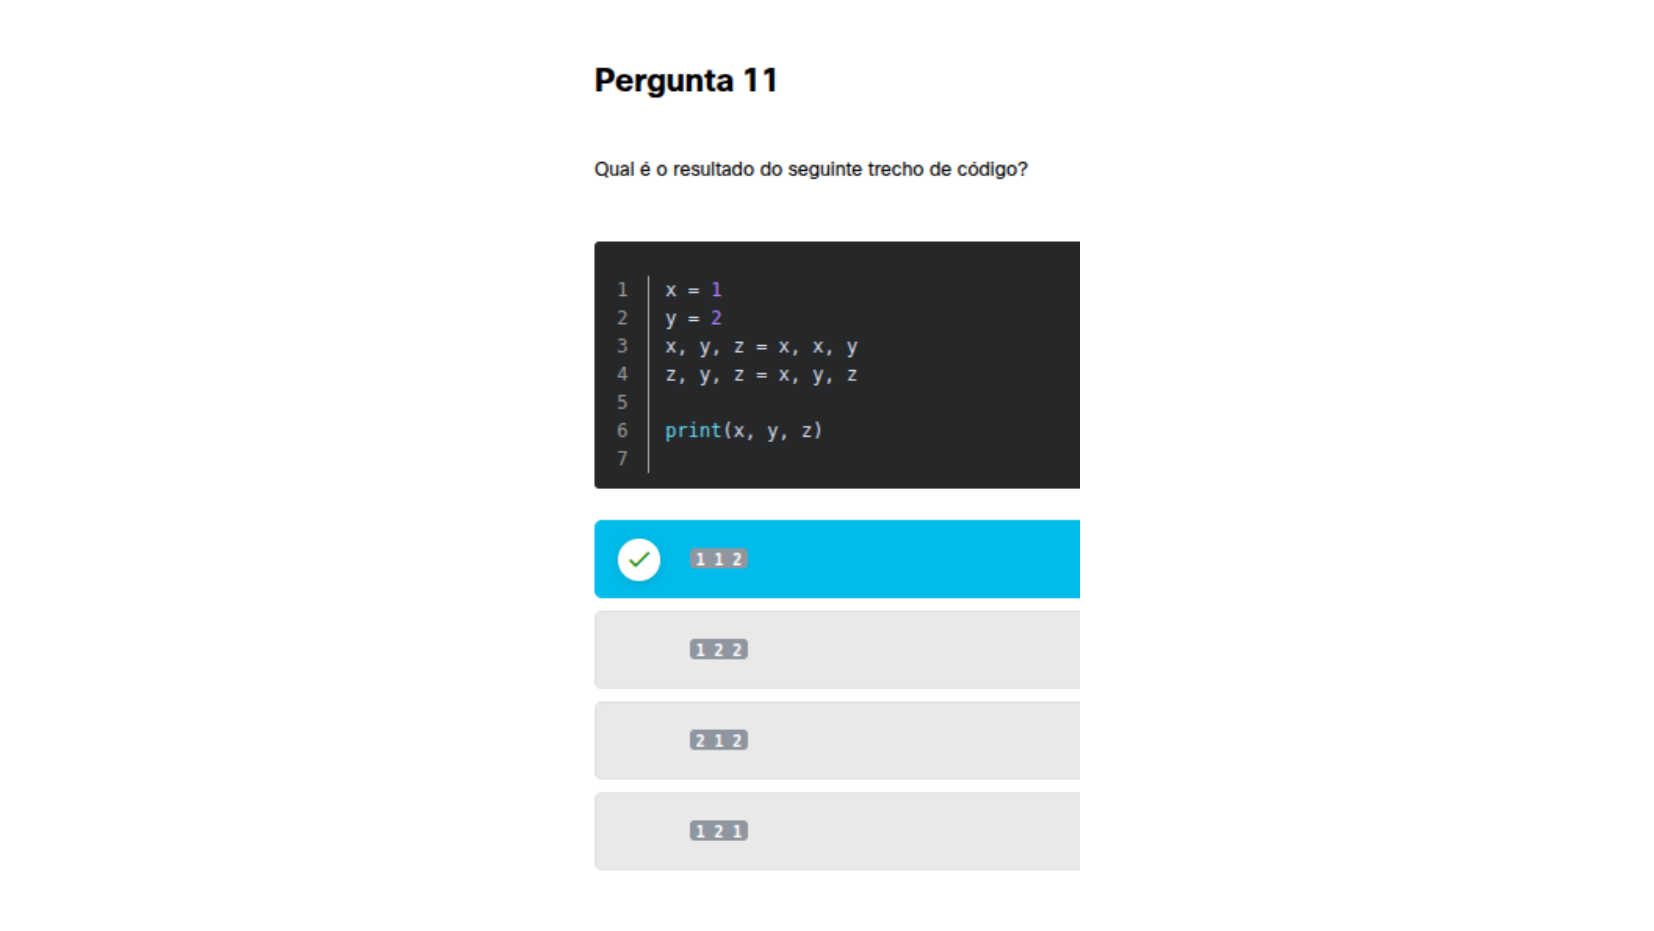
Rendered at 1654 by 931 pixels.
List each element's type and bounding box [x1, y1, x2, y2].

picture [576, 40, 1080, 891]
picture [690, 549, 747, 568]
picture [618, 539, 660, 581]
